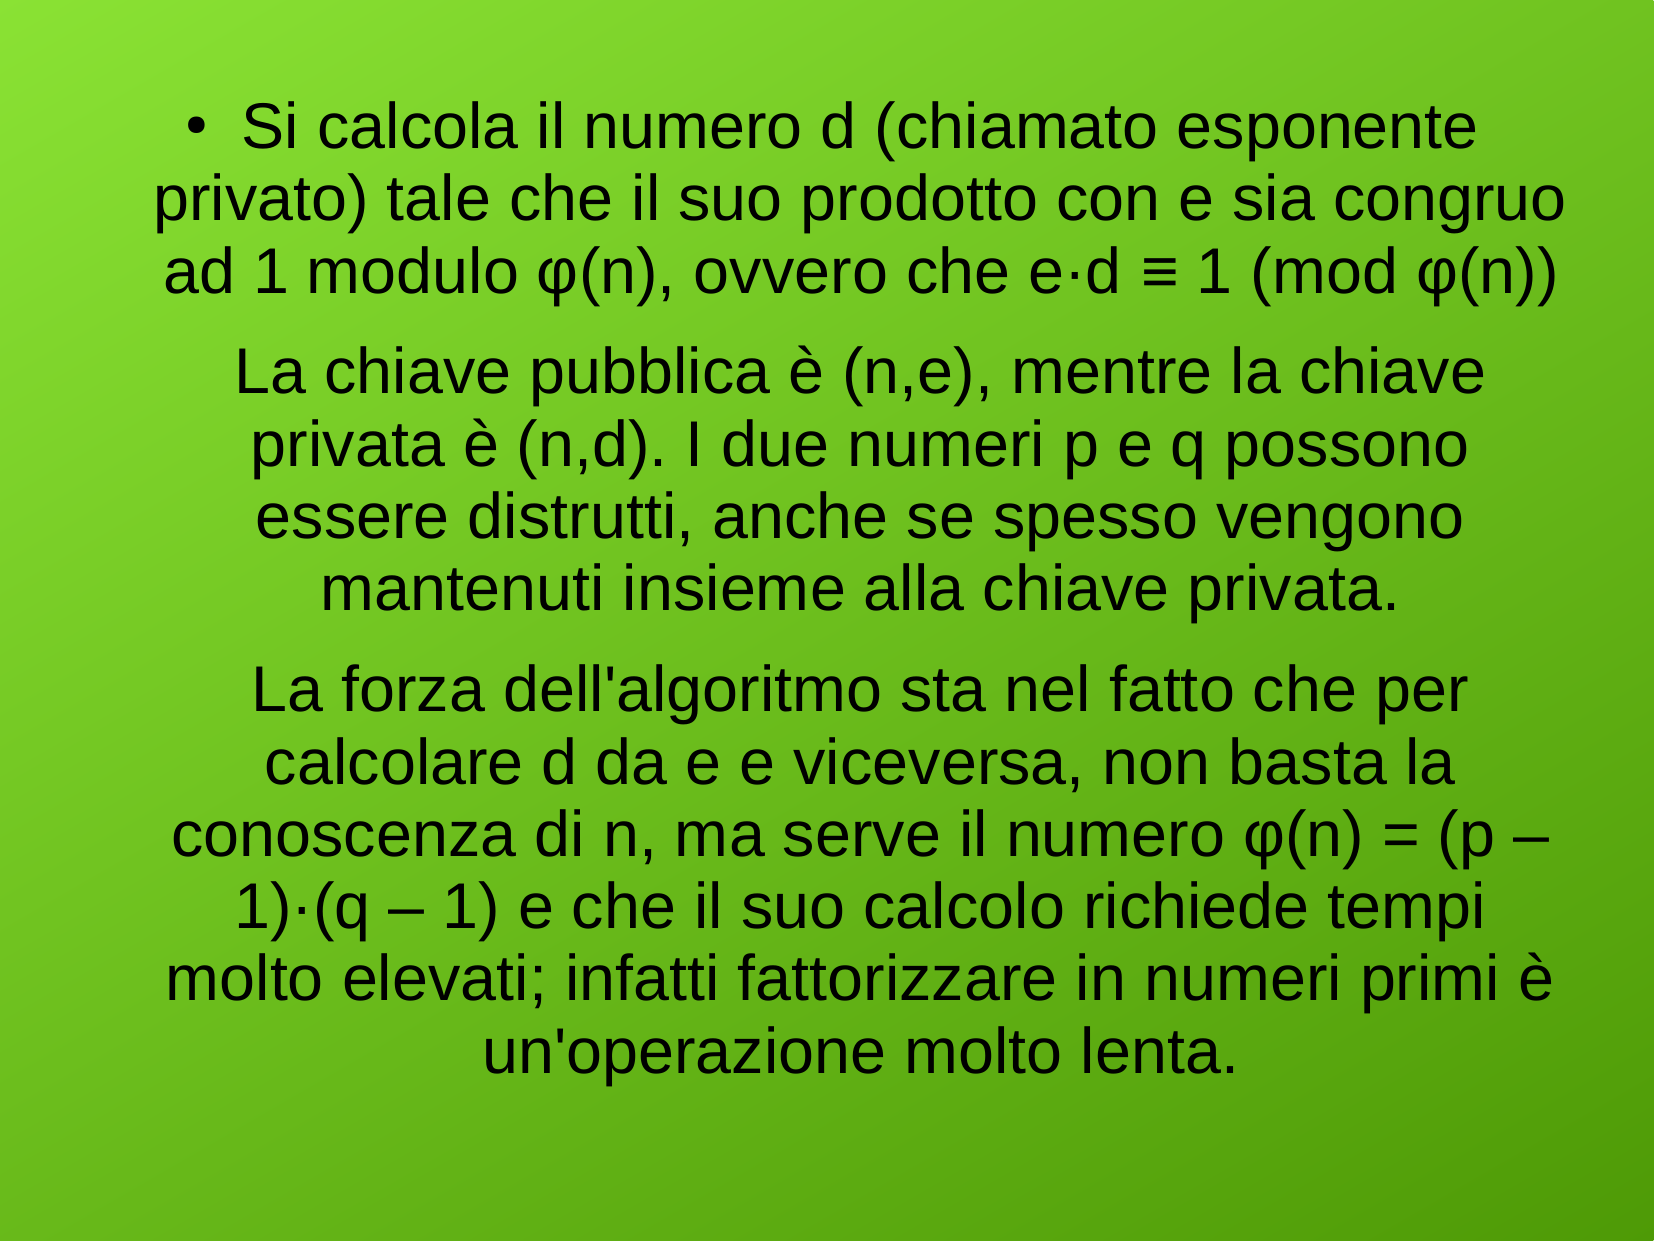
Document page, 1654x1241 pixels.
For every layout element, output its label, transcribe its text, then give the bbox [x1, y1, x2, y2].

list Si calcola il numero d (chiamato esponente privato) tale che il suo prodotto con e sia congruo ad 1 modulo φ(n), ovvero che e·d ≡ 1 (mod φ(n)) La chiave pubblica è (n,e), mentre la chiave privata è (n,d). I due numeri p e q possono essere distrutti, anche se spesso vengono mantenuti insieme alla chiave privata. La forza dell'algoritmo sta nel fatto che per calcolare d da e e viceversa, non basta la conoscenza di n, ma serve il numero φ(n) = (p – 1)·(q – 1) e che il suo calcolo richiede tempi molto elevati; infatti fattorizzare in numeri primi è un'operazione molto lenta. [82, 90, 1571, 1141]
